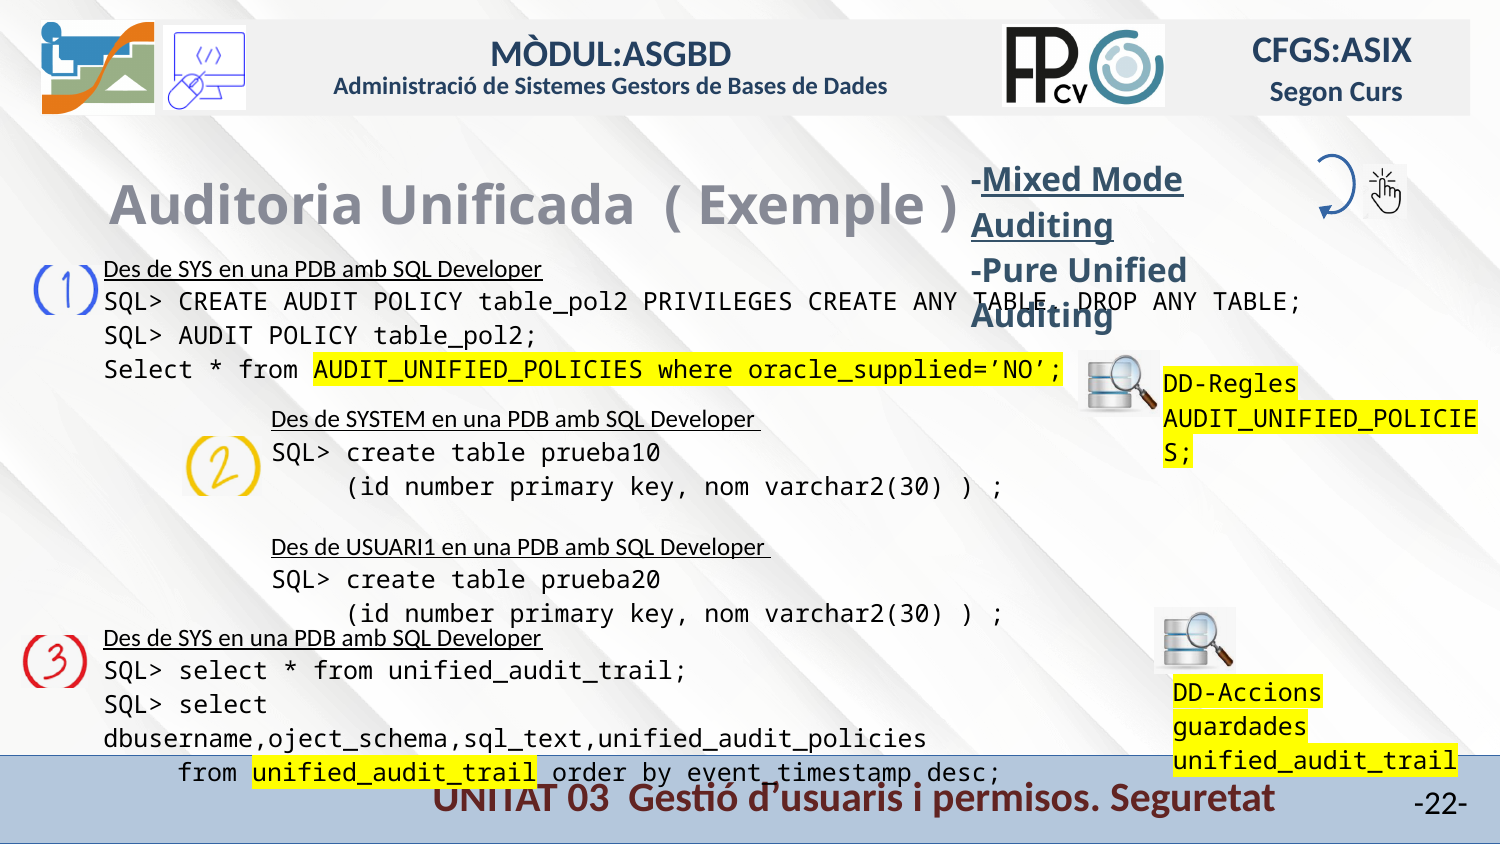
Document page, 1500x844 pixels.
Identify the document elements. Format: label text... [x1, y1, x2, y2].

picture [408, 610, 415, 620]
picture [378, 610, 385, 620]
picture [723, 610, 730, 620]
picture [557, 610, 561, 620]
text_box DD-Accions guardades unified_audit_trail [1158, 666, 1485, 732]
title Auditoria Unificada ( Exemple ) [109, 170, 966, 251]
picture [0, 0, 1500, 755]
text_box Des de SYSTEM en una PDB amb SQL Developer SQL> create table prueba10 (id number primary key, nom varchar2(30) ) ; Des de USUARI1 en una PDB amb SQL Developer SQL> create table prueba20 (id number primary key, nom varchar2(30) ) ; [256, 401, 1113, 592]
picture [437, 610, 441, 620]
text_box -Mixed Mode Auditing -Pure Unified Auditing [955, 148, 1337, 231]
picture [737, 610, 741, 620]
text_box DD-Regles AUDIT_UNIFIED_POLICIES; [1148, 358, 1498, 429]
text_box Des de SYS en una PDB amb SQL Developer SQL> CREATE AUDIT POLICY table_pol2 PRIVILEGES CREATE ANY TABLE, DROP ANY TABLE; SQL> AUDIT POLICY table_pol2; Select * from AUDIT_UNIFIED_POLICIES where oracle_supplied=’NO’; [88, 251, 1349, 391]
picture [919, 610, 925, 620]
text_box Des de SYS en una PDB amb SQL Developer SQL> select * from unified_audit_trail; SQL> select dbusername,oject_schema,sql_text,unified_audit_policies from unified_audit_trail order by event_timestamp desc; [88, 620, 1082, 810]
picture [453, 610, 460, 620]
picture [828, 610, 835, 620]
picture [513, 610, 520, 620]
picture [708, 610, 715, 620]
picture [918, 606, 923, 616]
